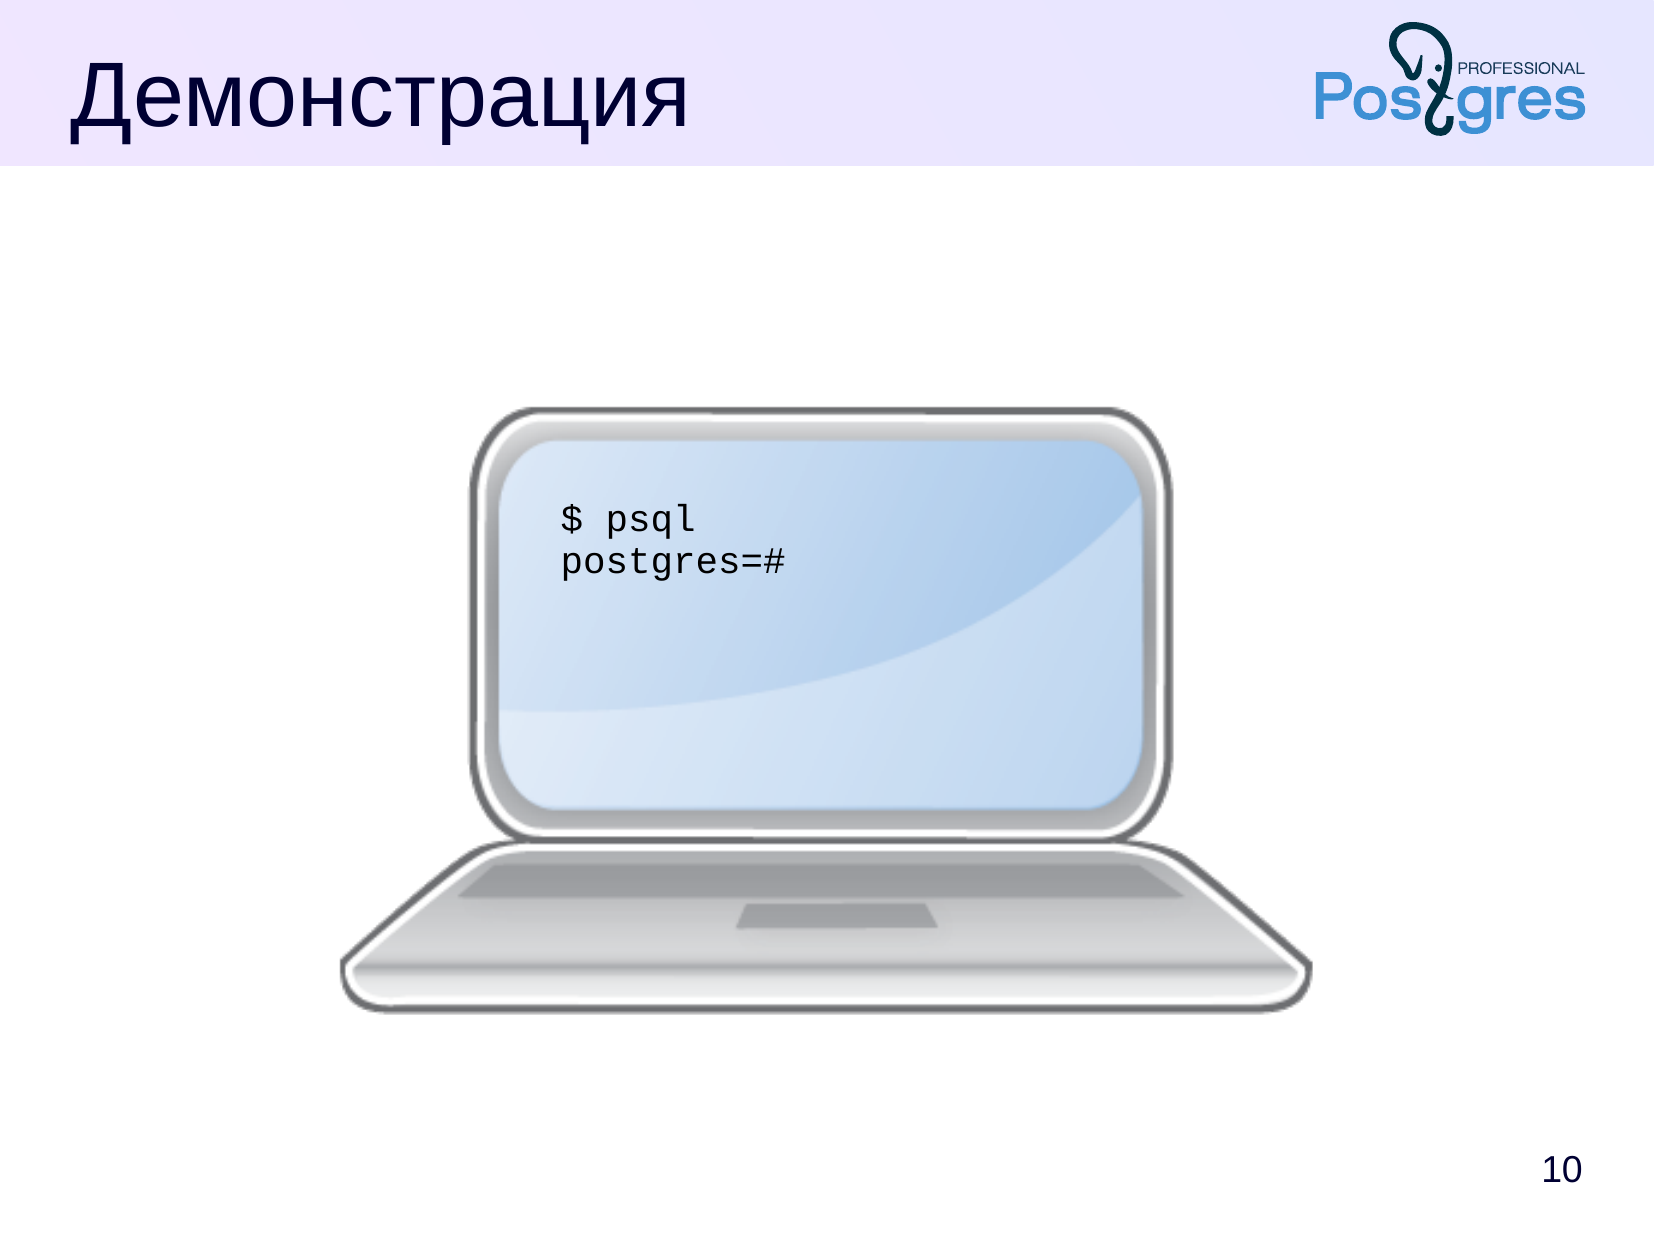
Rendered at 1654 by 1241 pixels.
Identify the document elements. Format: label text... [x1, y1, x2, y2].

title Демонстрация [70, 43, 1241, 147]
picture [298, 365, 1356, 1058]
